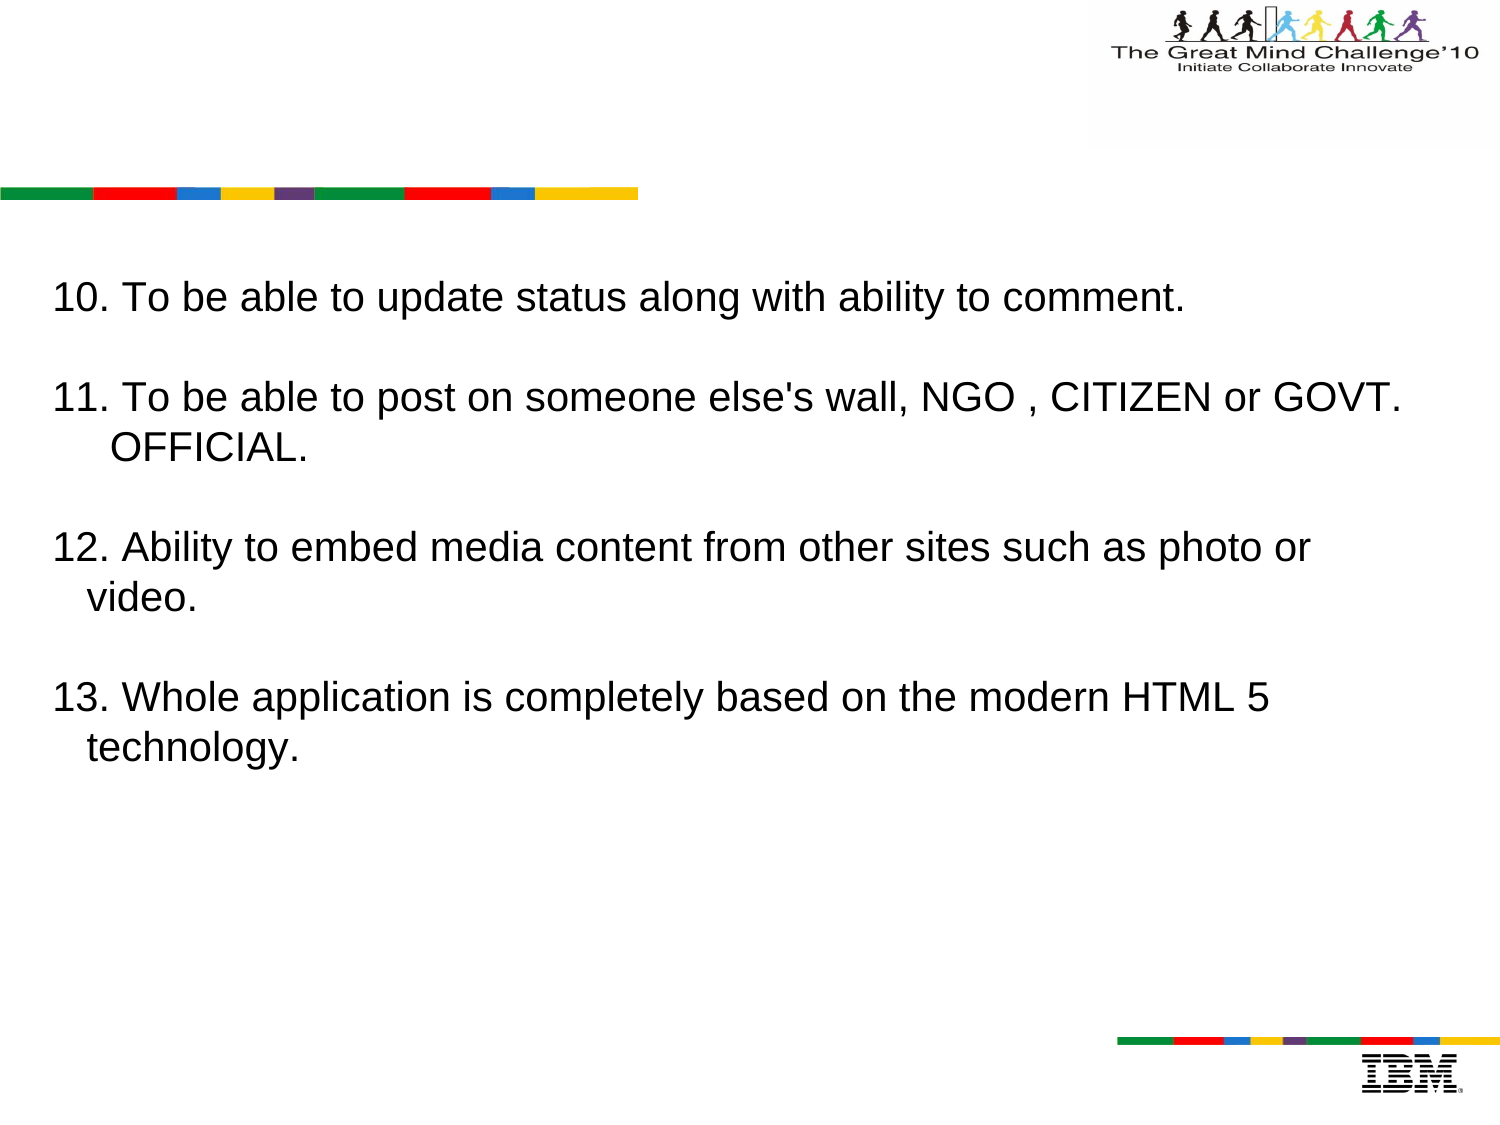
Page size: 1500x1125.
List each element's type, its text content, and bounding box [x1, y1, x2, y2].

picture [1087, 0, 1500, 150]
picture [1117, 1037, 1500, 1045]
text_box 10. To be able to update status along with ability to comment. 11. To be able to post on someone else's wall, NGO , CITIZEN or GOVT. OFFICIAL. 12. Ability to embed media content from other sites such as photo or video. 13. Whole application is completely based on the modern HTML 5 technology. [37, 262, 1463, 828]
picture [0, 187, 638, 200]
picture [1362, 1054, 1463, 1093]
